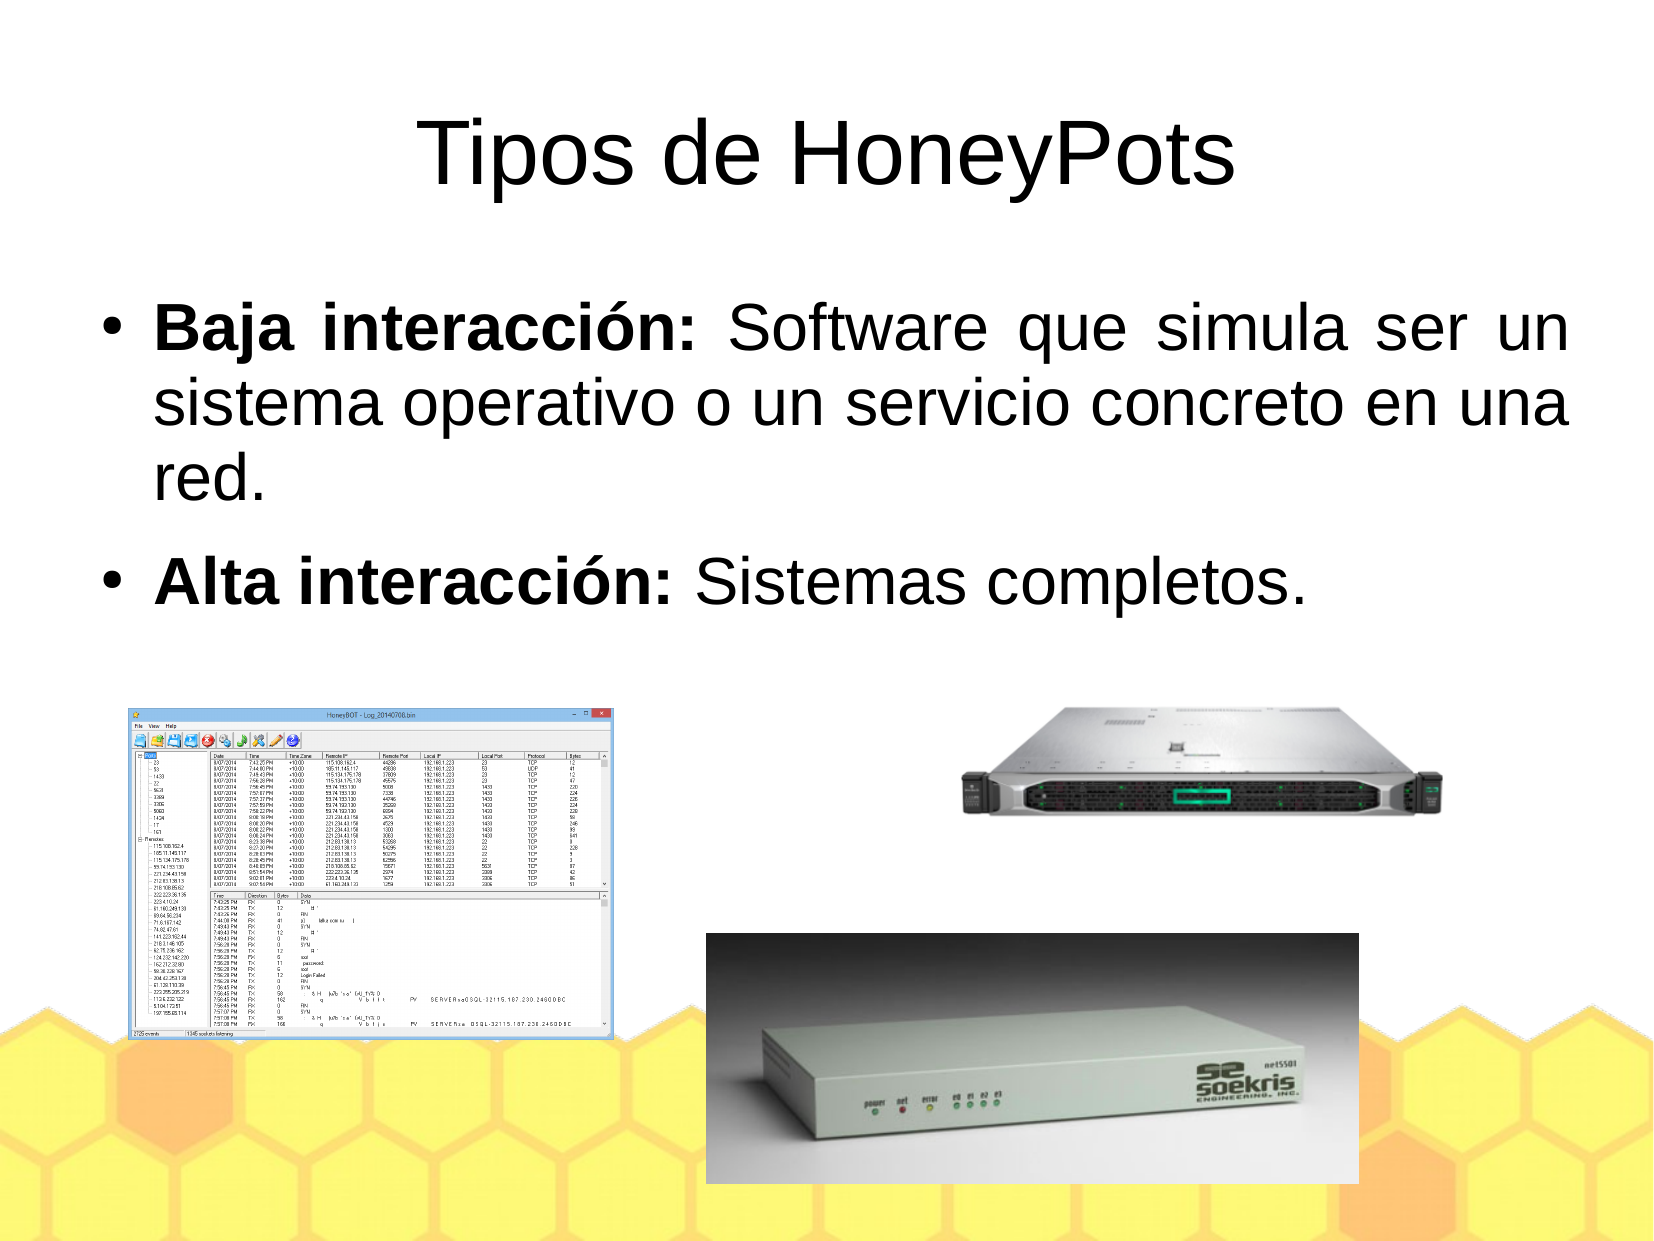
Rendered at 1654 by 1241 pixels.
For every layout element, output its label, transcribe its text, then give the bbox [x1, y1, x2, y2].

list Baja interacción: Software que simula ser un sistema operativo o un servicio concreto en una red. Alta interacción: Sistemas completos. [82, 290, 1571, 1010]
title Tipos de HoneyPots [82, 49, 1571, 257]
picture [0, 519, 1654, 1241]
